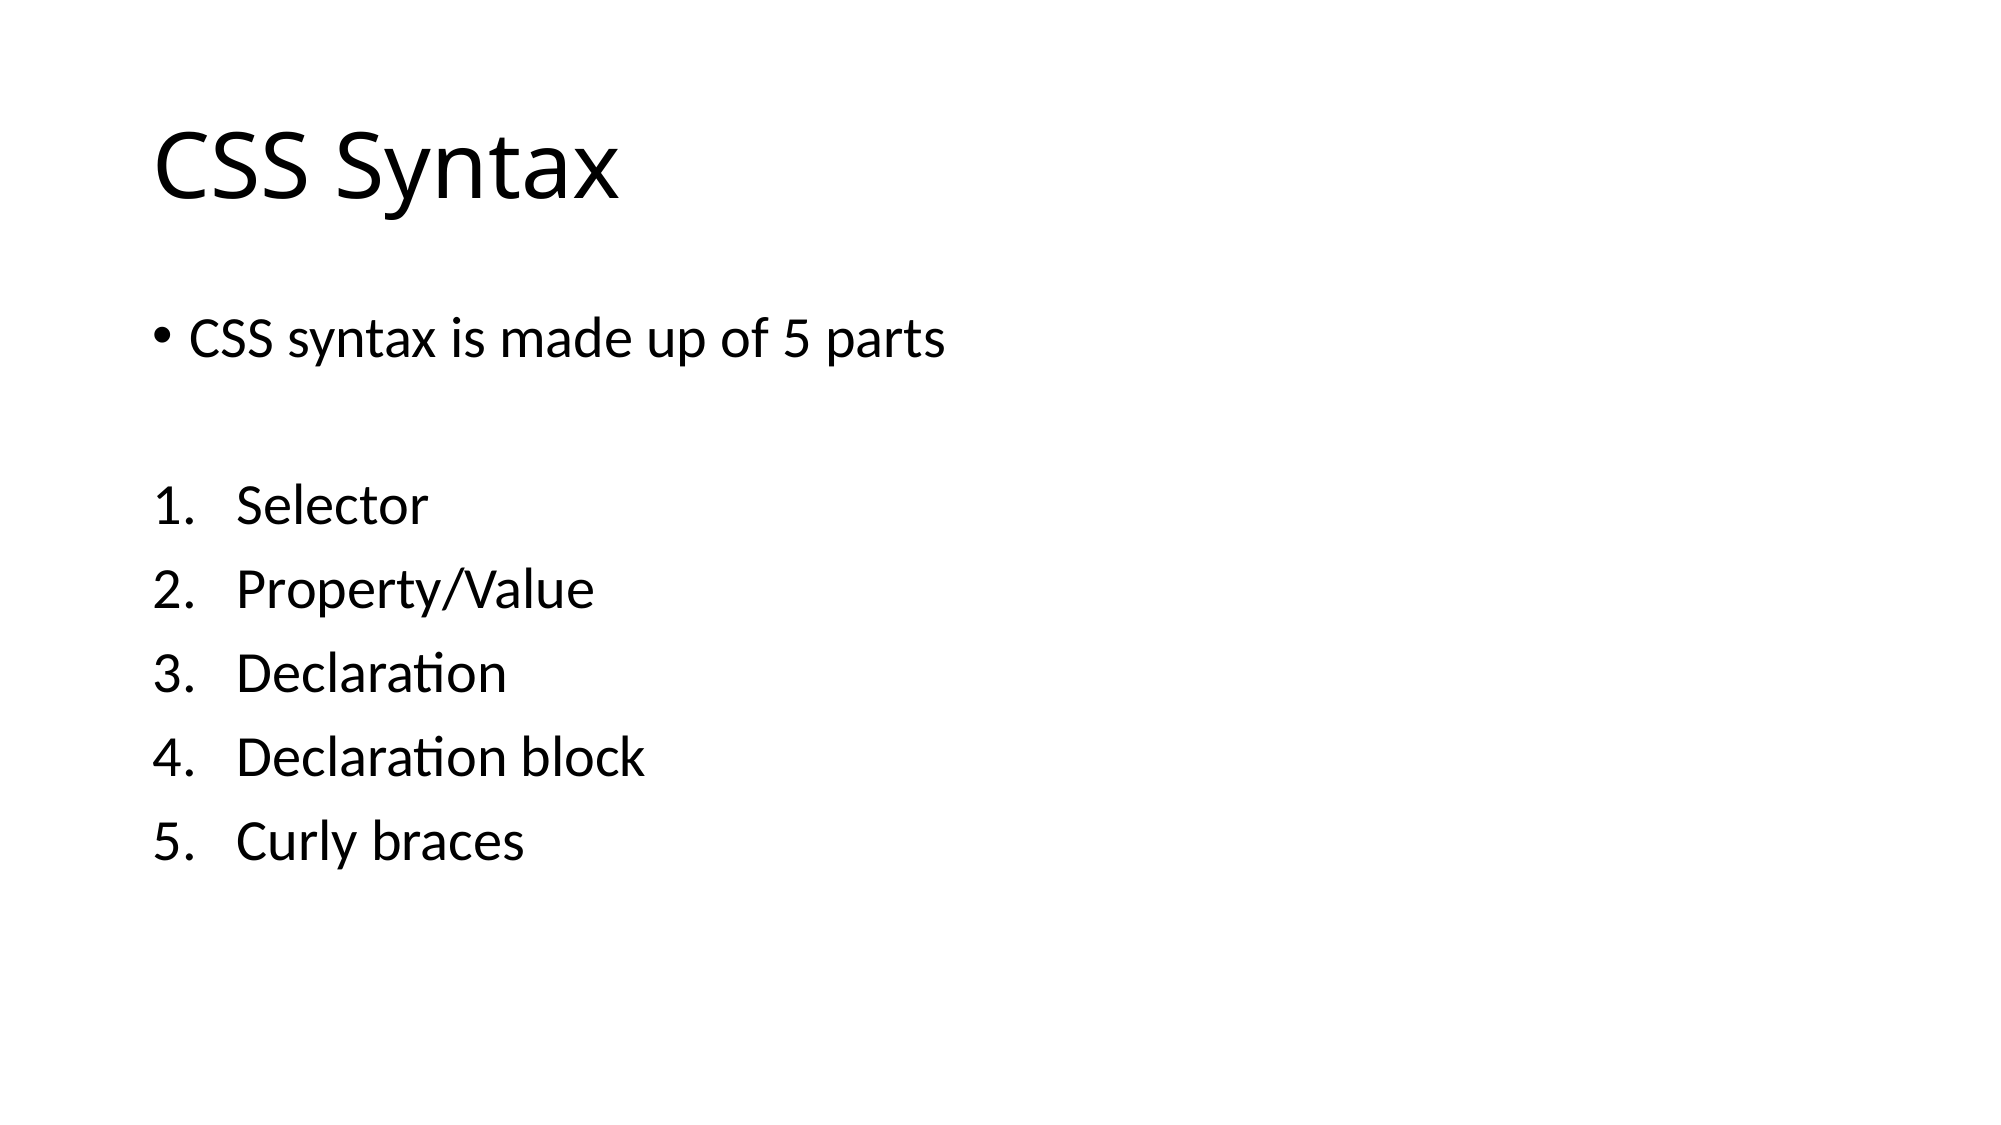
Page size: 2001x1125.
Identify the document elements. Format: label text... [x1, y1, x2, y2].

list CSS syntax is made up of 5 parts Selector Property/Value Declaration Declaration block Curly braces [137, 299, 1863, 1014]
title CSS Syntax [137, 59, 1863, 278]
